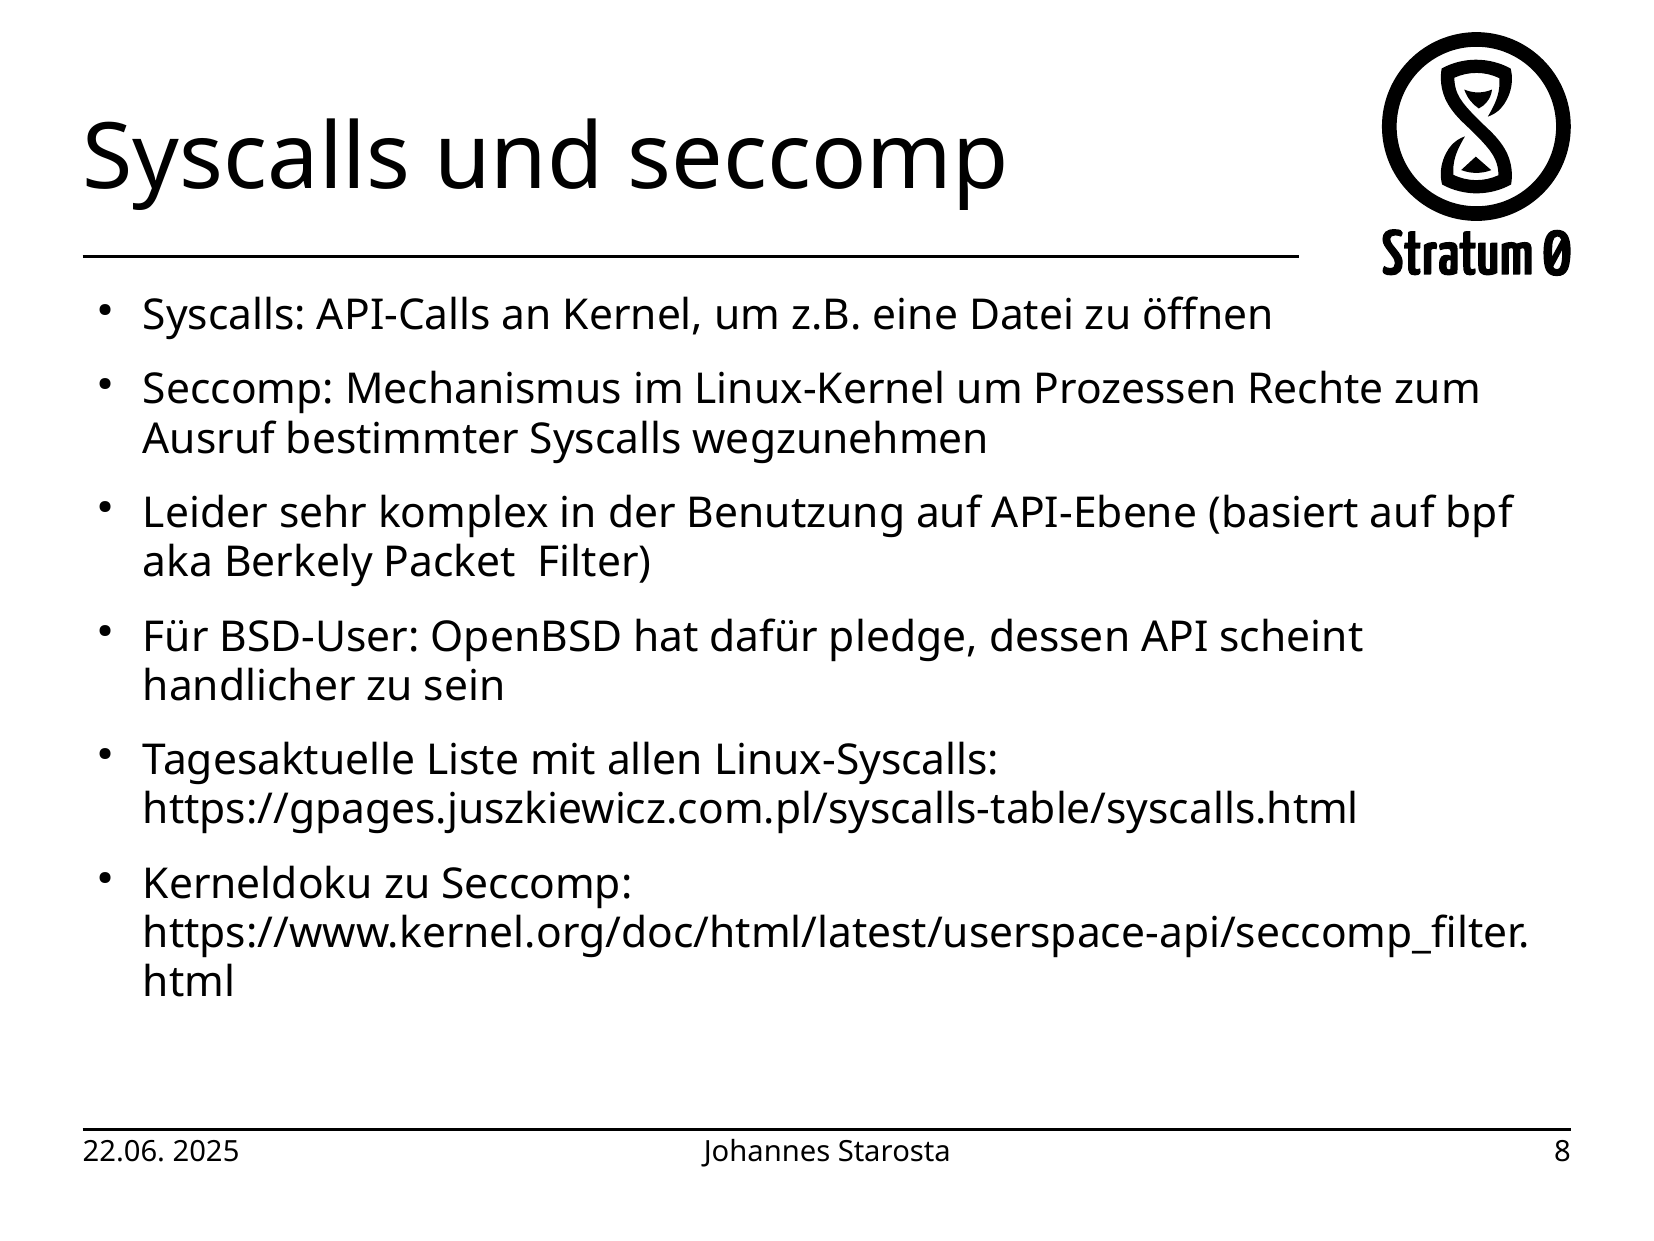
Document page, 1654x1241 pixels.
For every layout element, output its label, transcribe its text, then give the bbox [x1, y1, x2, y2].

title Syscalls und seccomp [82, 49, 1300, 257]
list Syscalls: API-Calls an Kernel, um z.B. eine Datei zu öffnen Seccomp: Mechanismus im Linux-Kernel um Prozessen Rechte zum Ausruf bestimmter Syscalls wegzunehmen Leider sehr komplex in der Benutzung auf API-Ebene (basiert auf bpf aka Berkely Packet Filter) Für BSD-User: OpenBSD hat dafür pledge, dessen API scheint handlicher zu sein Tagesaktuelle Liste mit allen Linux-Syscalls: https://gpages.juszkiewicz.com.pl/syscalls-table/syscalls.html Kerneldoku zu Seccomp: https://www.kernel.org/doc/html/latest/userspace-api/seccomp_filter.html [82, 290, 1538, 1010]
